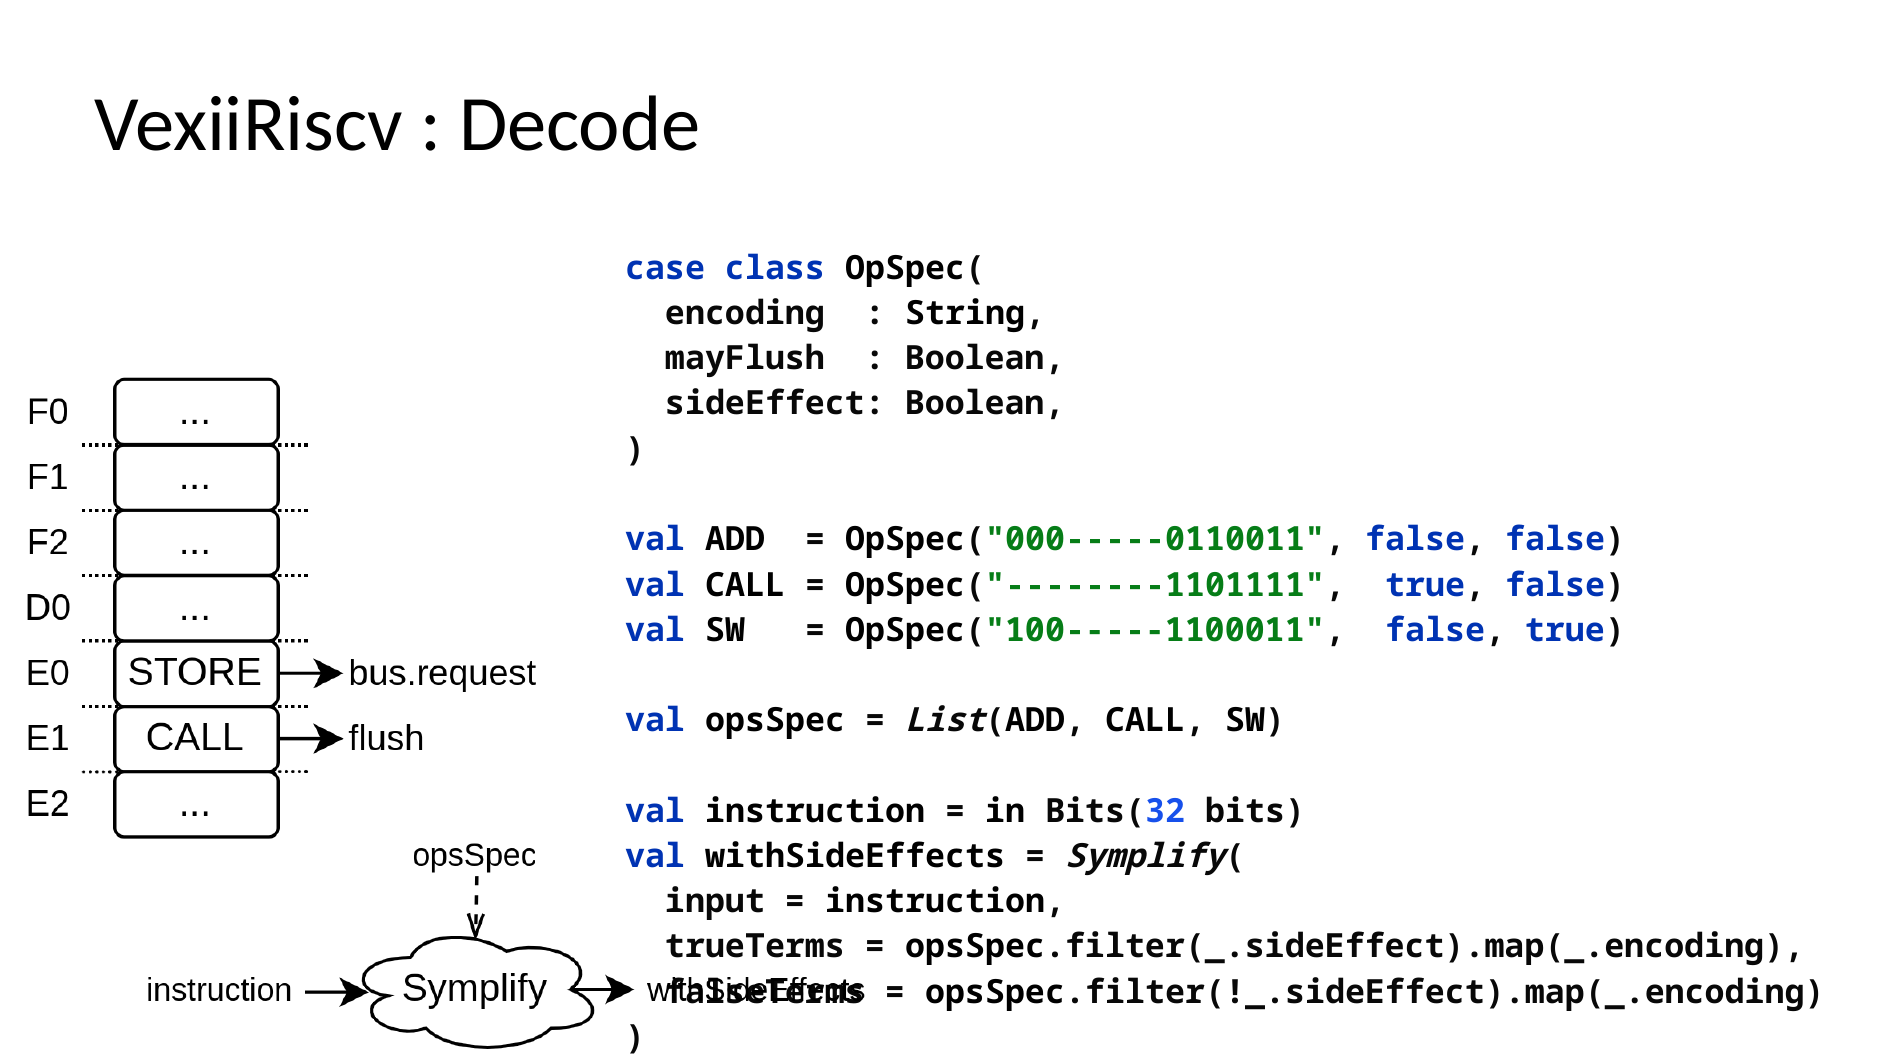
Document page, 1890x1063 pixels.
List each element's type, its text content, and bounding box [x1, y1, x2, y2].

title VexiiRiscv : Decode [94, 42, 1796, 220]
picture [0, 345, 922, 1063]
text_box case class OpSpec( encoding : String, mayFlush : Boolean, sideEffect: Boolean, ) val ADD = OpSpec("000-----0110011", false, false) val CALL = OpSpec("--------1101111", true, false) val SW = OpSpec("100-----1100011", false, true) val opsSpec = List(ADD, CALL, SW) val instruction = in Bits(32 bits) val withSideEffects = Symplify( input = instruction, trueTerms = opsSpec.filter(_.sideEffect).map(_.encoding), falseTerms = opsSpec.filter(!_.sideEffect).map(_.encoding) ) [610, 236, 1890, 1063]
